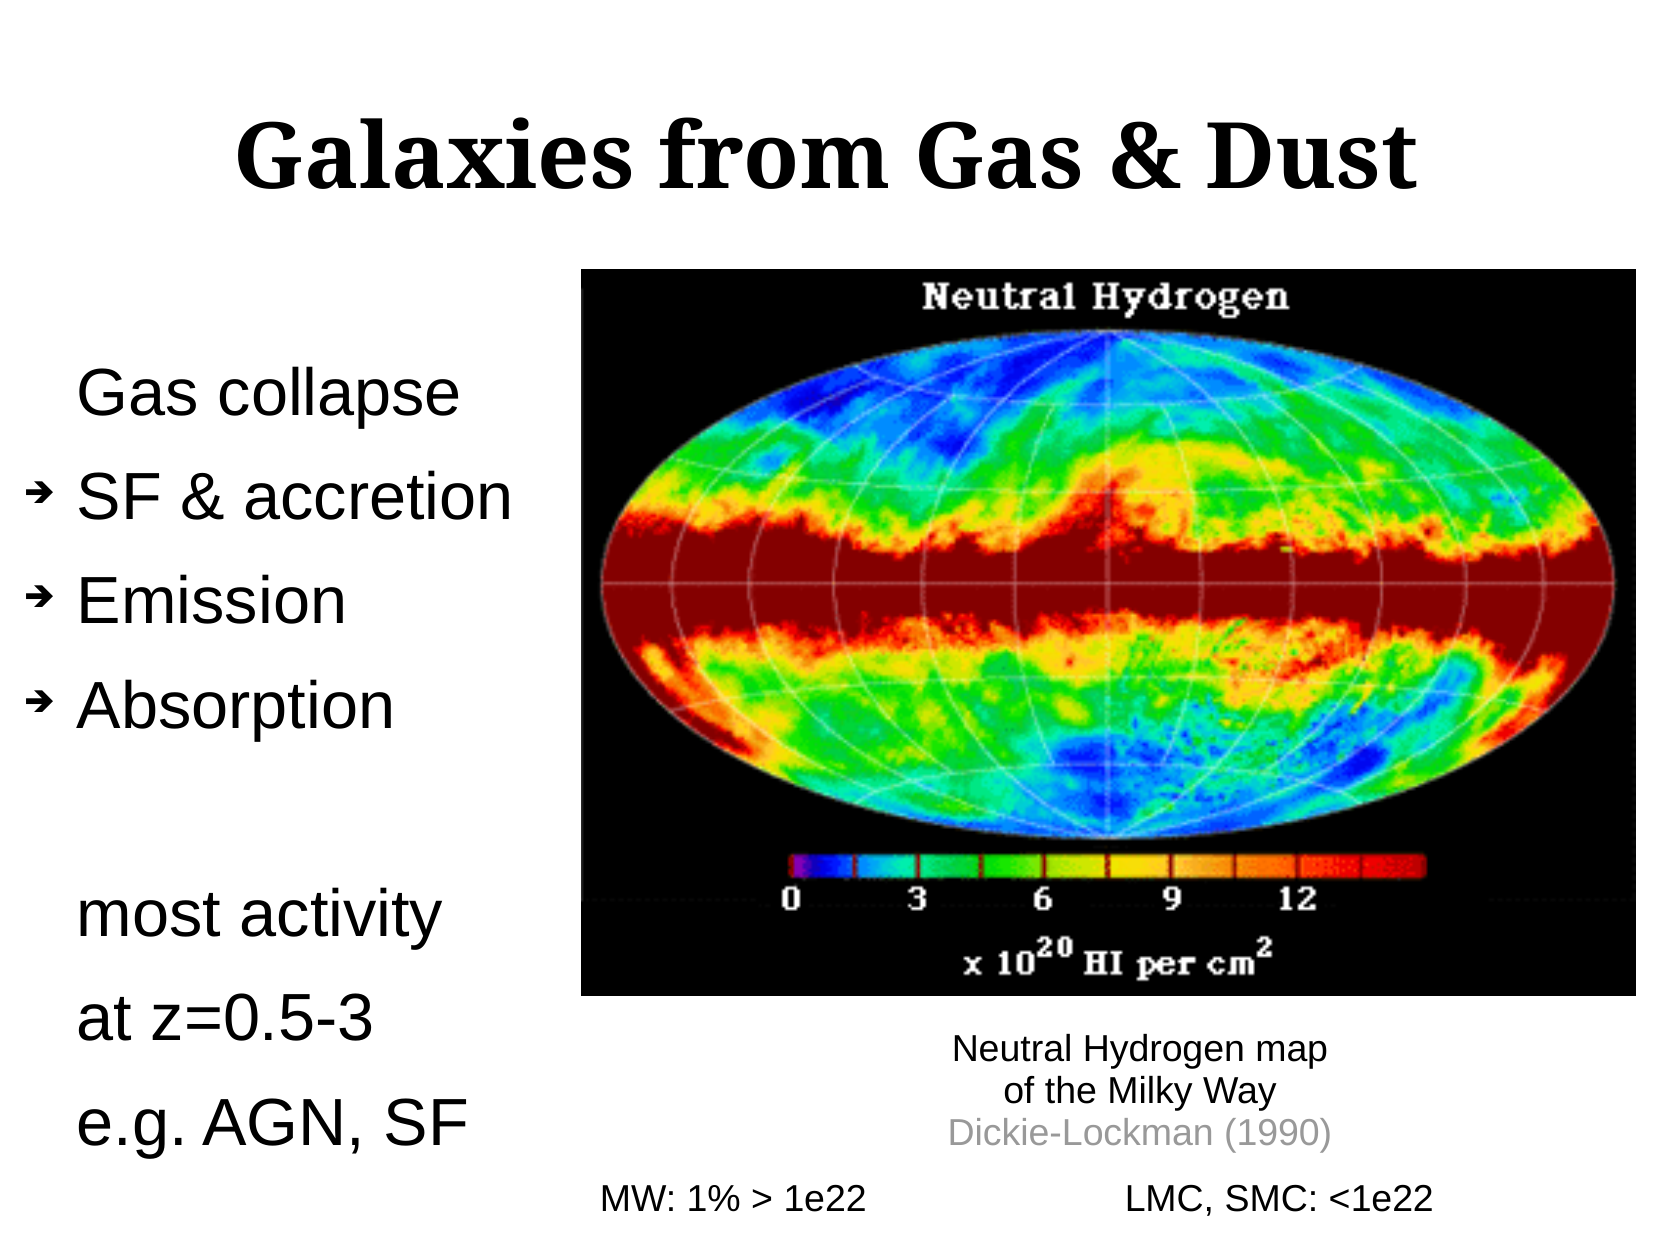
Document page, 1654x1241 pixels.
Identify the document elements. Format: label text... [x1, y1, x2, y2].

picture [581, 269, 1636, 996]
text_box MW: 1% > 1e22 [585, 1170, 1051, 1227]
title Galaxies from Gas & Dust [82, 49, 1571, 257]
text_box LMC, SMC: <1e22 [1110, 1170, 1576, 1227]
text_box Neutral Hydrogen map of the Milky Way Dickie-Lockman (1990) [870, 1020, 1411, 1161]
list Gas collapse SF & accretion Emission Absorption most activity at z=0.5-3 e.g. AGN, SF [5, 354, 1495, 1227]
